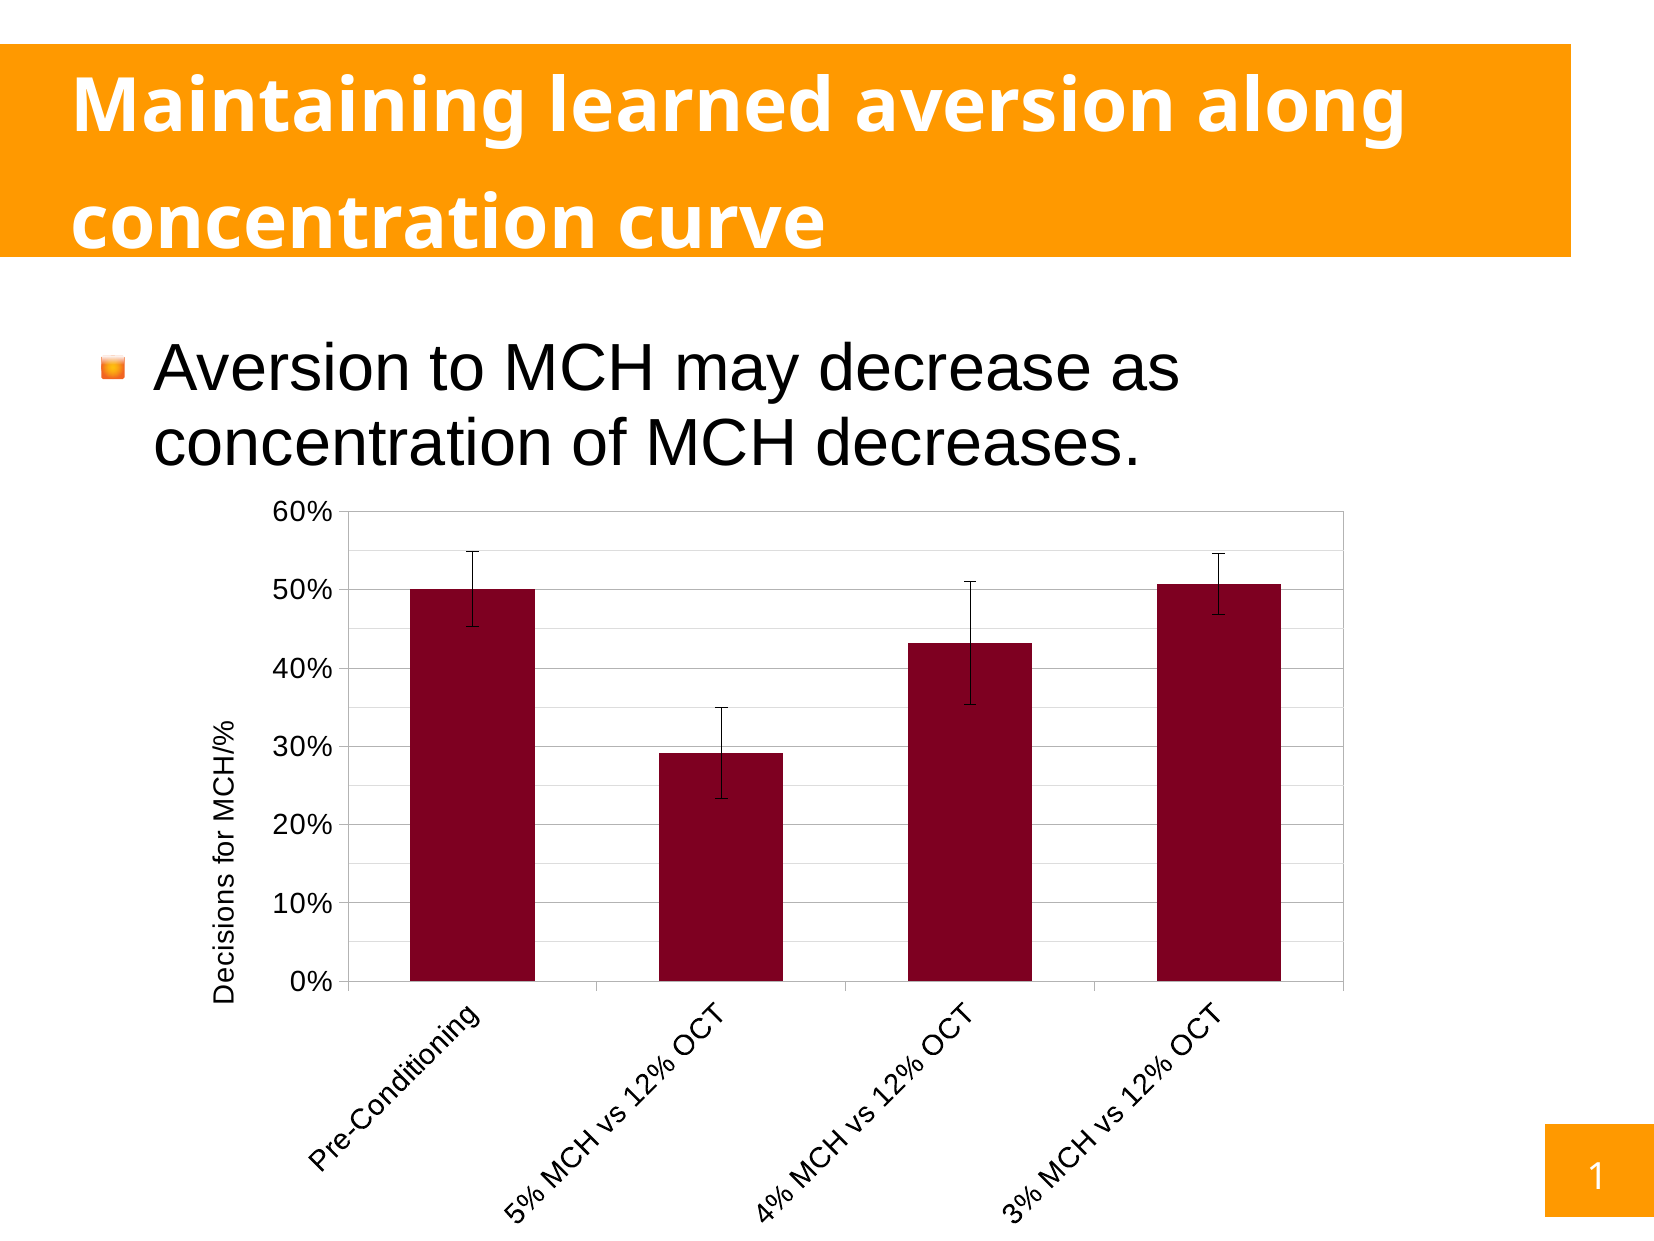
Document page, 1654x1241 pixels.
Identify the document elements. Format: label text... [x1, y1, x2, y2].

chart [167, 1096, 1368, 1241]
title Maintaining learned aversion along concentration curve [70, 49, 1559, 257]
text_box [1545, 1124, 1654, 1217]
title 1 [1563, 1148, 1609, 1194]
list Aversion to MCH may decrease as concentration of MCH decreases. [82, 330, 1571, 1096]
text_box [0, 44, 1571, 257]
